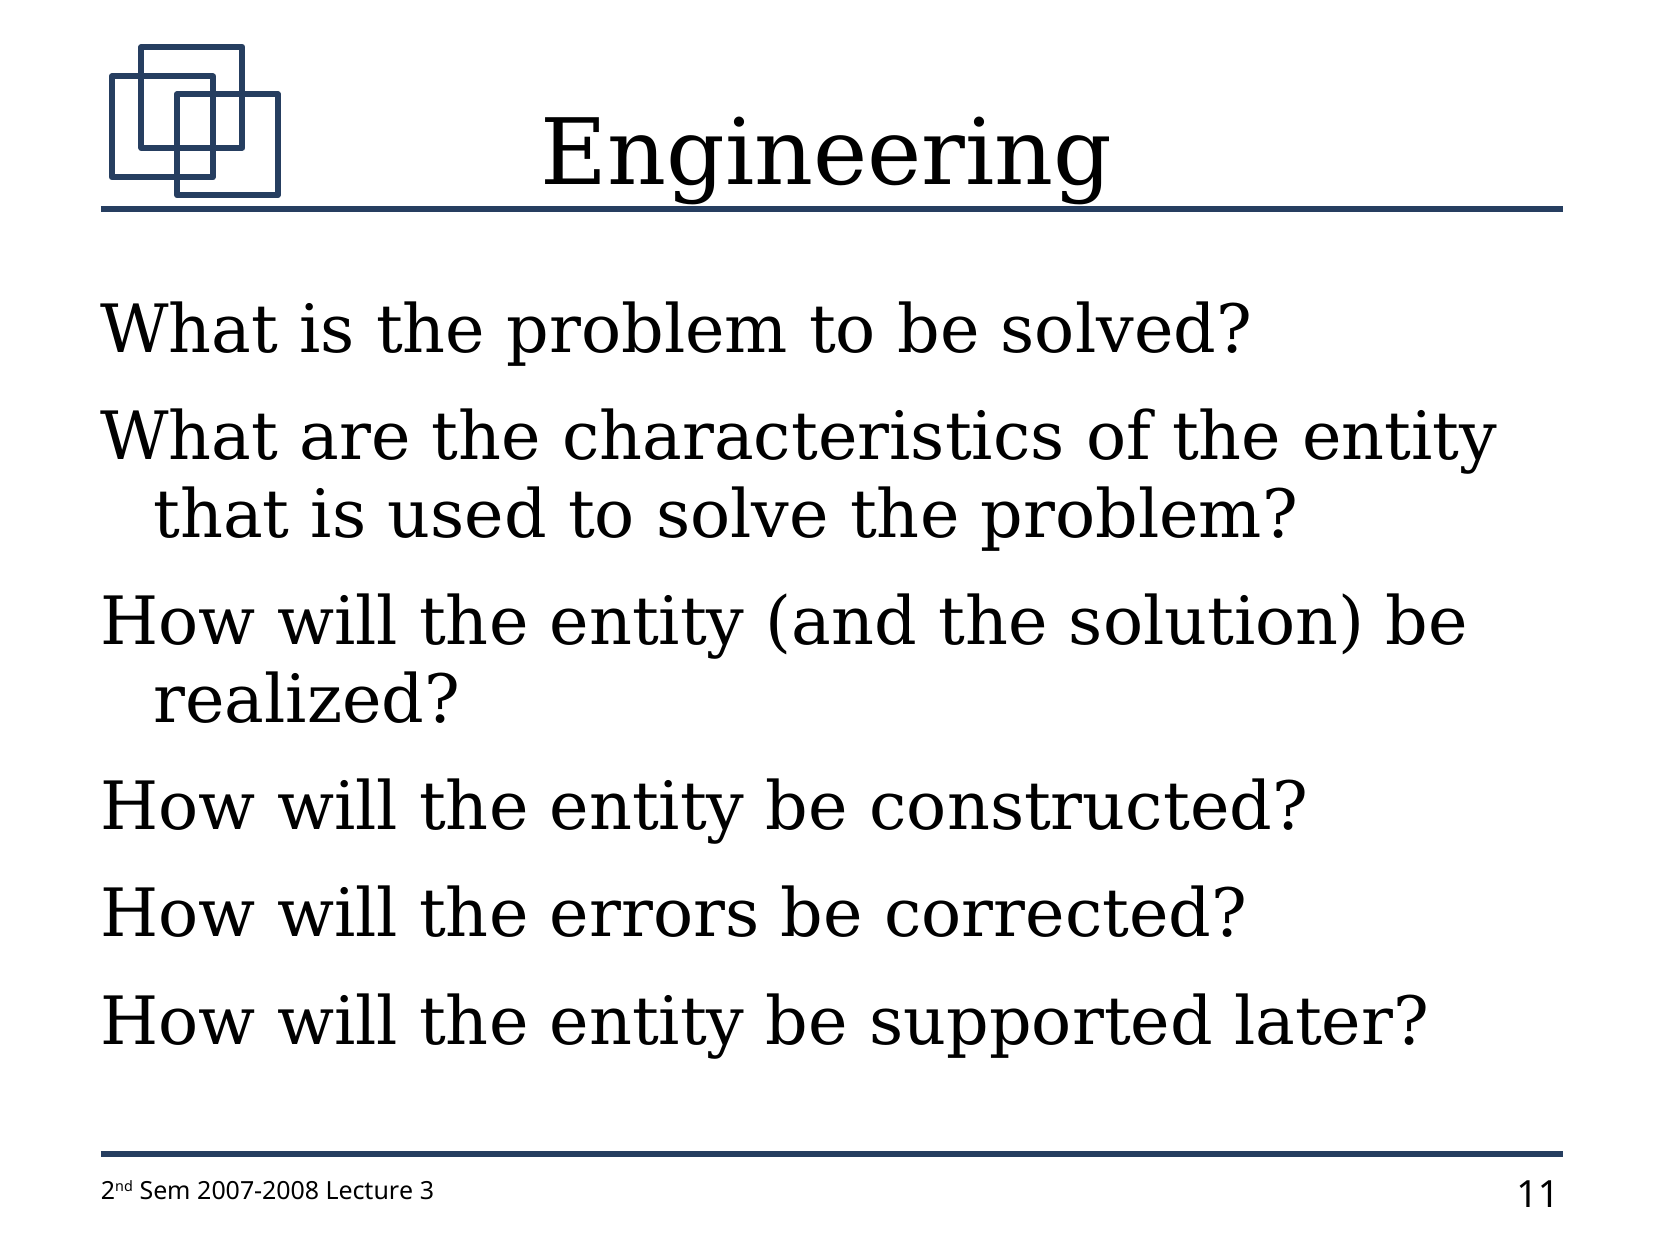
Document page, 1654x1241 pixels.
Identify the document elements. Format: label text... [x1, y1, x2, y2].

list What is the problem to be solved? What are the characteristics of the entity that is used to solve the problem? How will the entity (and the solution) be realized? How will the entity be constructed? How will the errors be corrected? How will the entity be supported later? [82, 290, 1571, 1109]
title Engineering [82, 49, 1571, 257]
